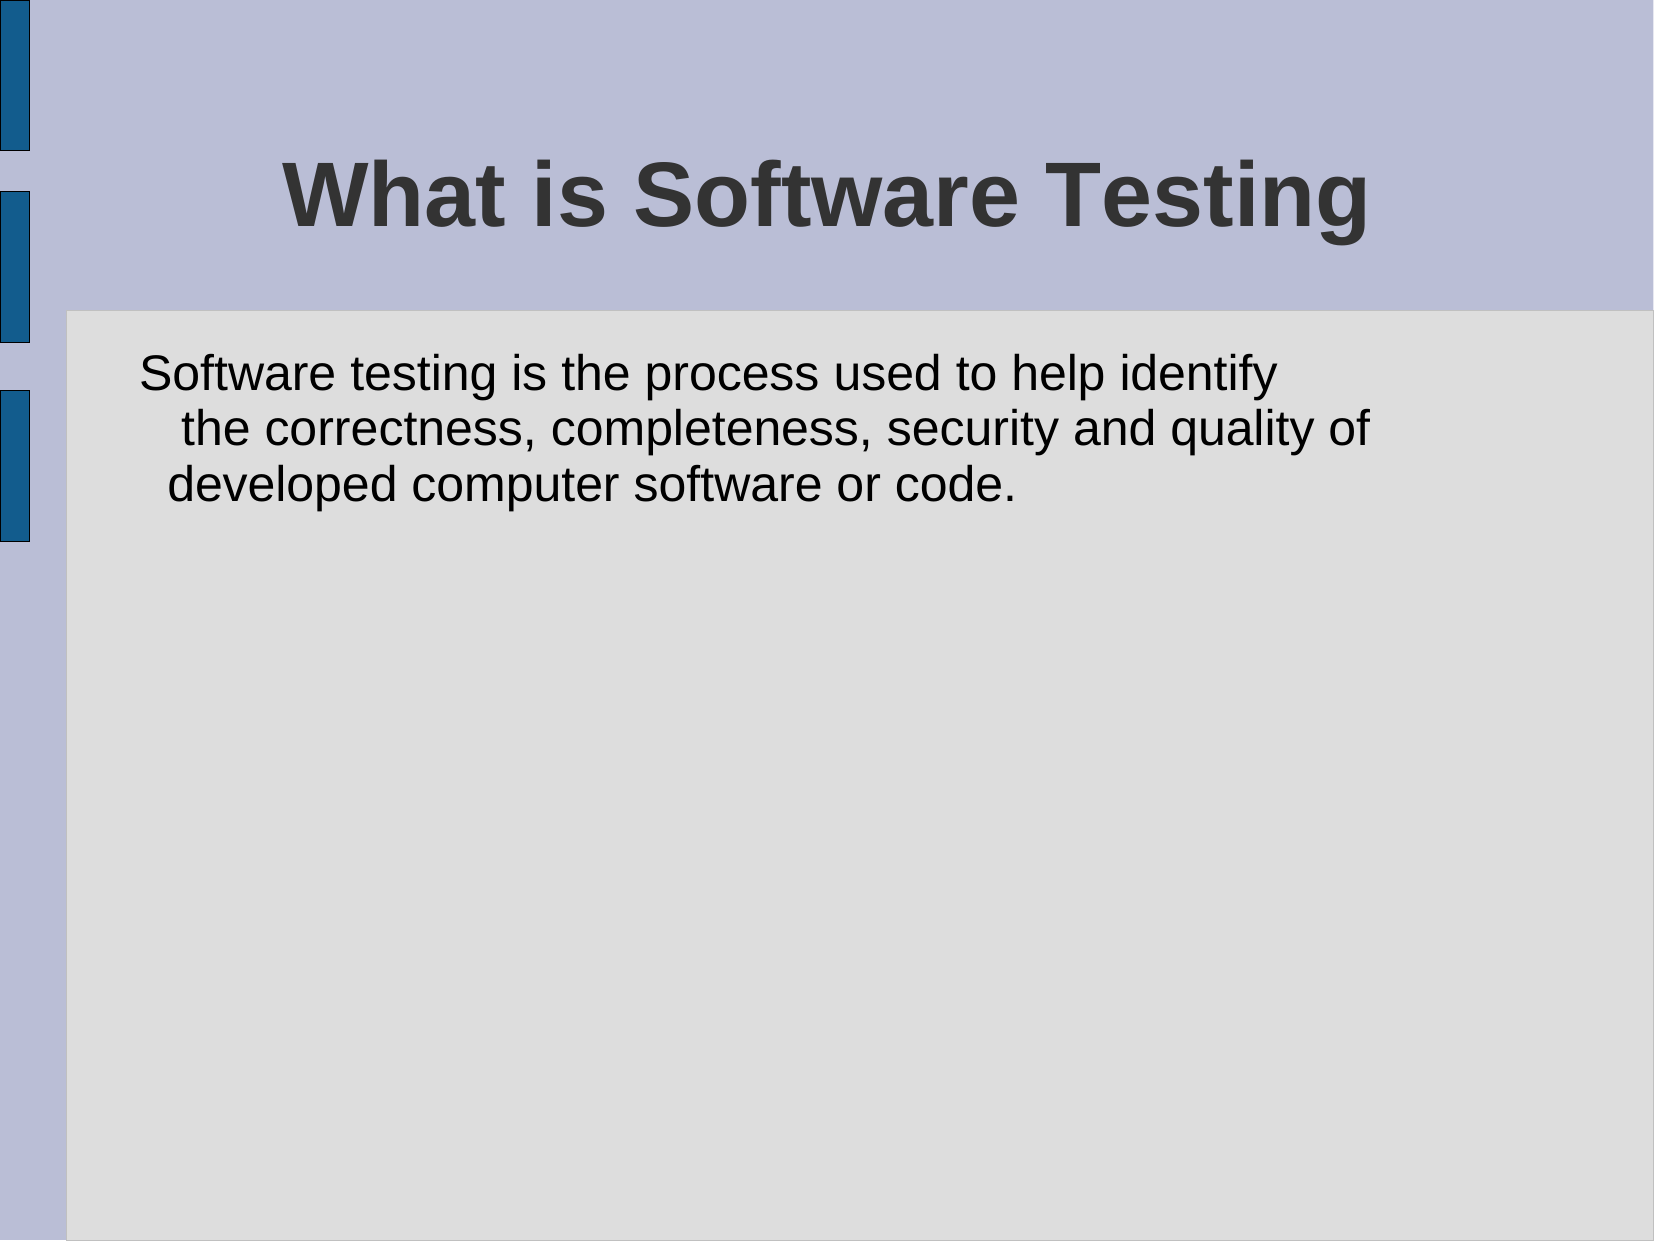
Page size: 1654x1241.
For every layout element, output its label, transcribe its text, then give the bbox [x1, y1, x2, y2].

list Software testing is the process used to help identify the correctness, completeness, security and quality of developed computer software or code. [121, 344, 1534, 568]
title What is Software Testing [121, 91, 1534, 299]
